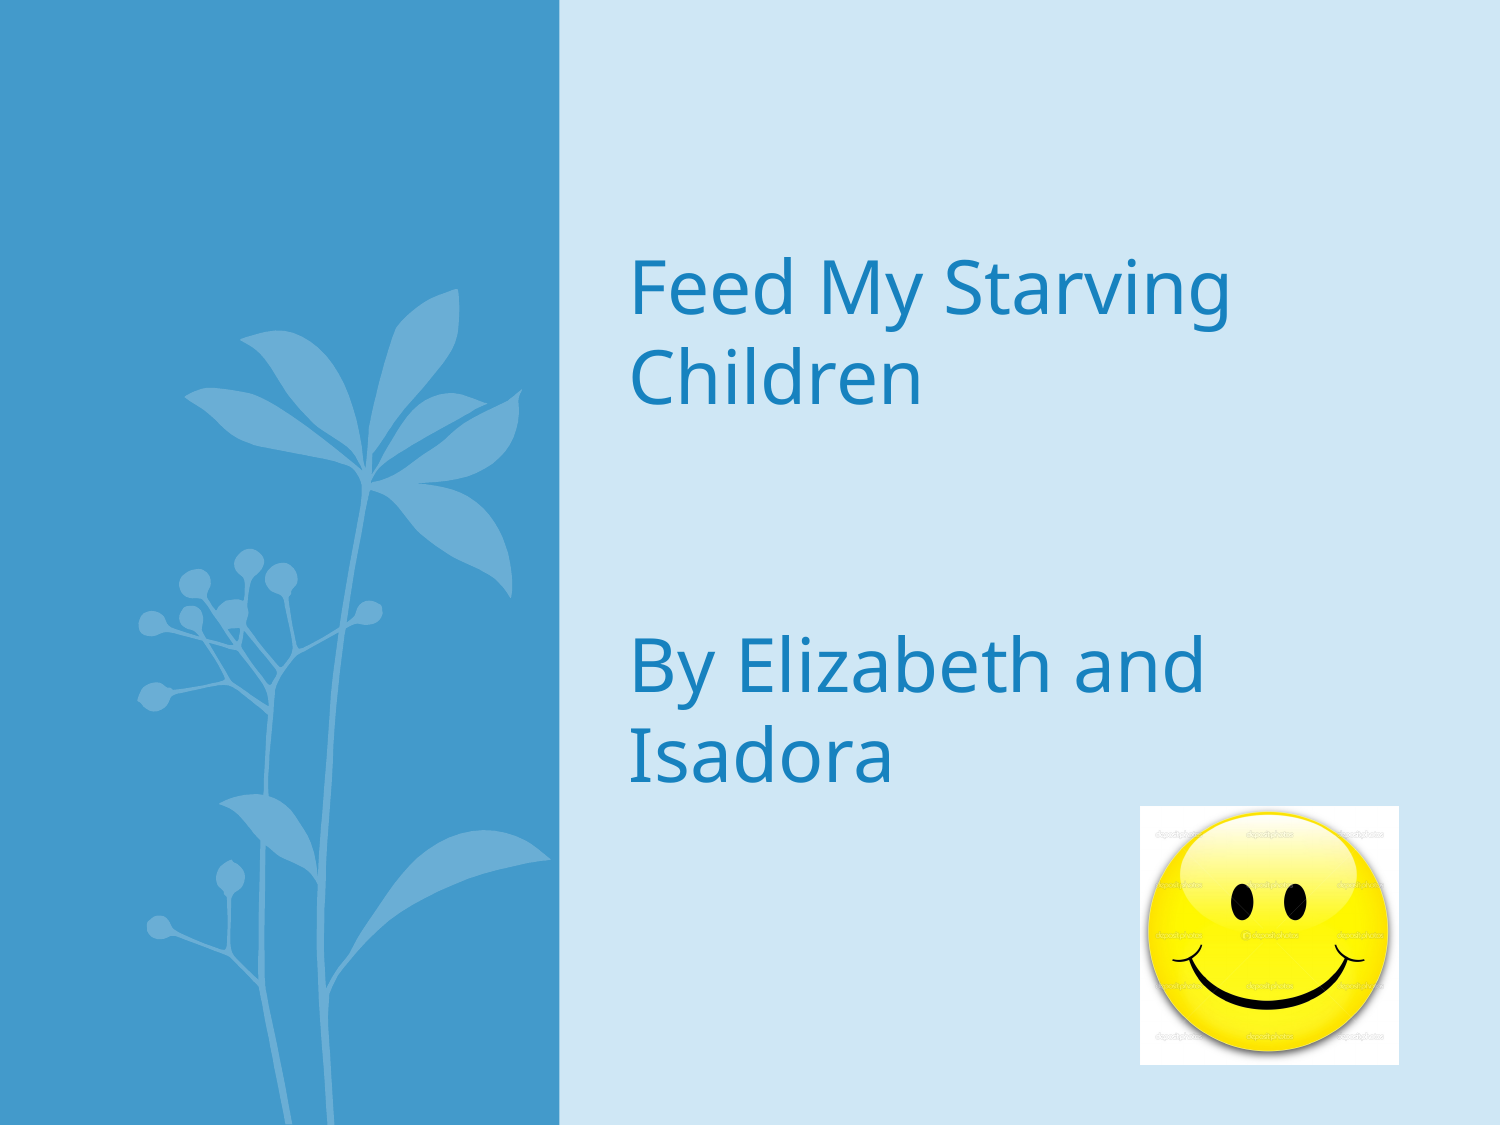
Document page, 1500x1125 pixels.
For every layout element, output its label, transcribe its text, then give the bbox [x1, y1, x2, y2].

subtitle By Elizabeth and Isadora [614, 611, 1454, 870]
title Feed My Starving Children [613, 232, 1454, 611]
picture [1140, 806, 1399, 1066]
